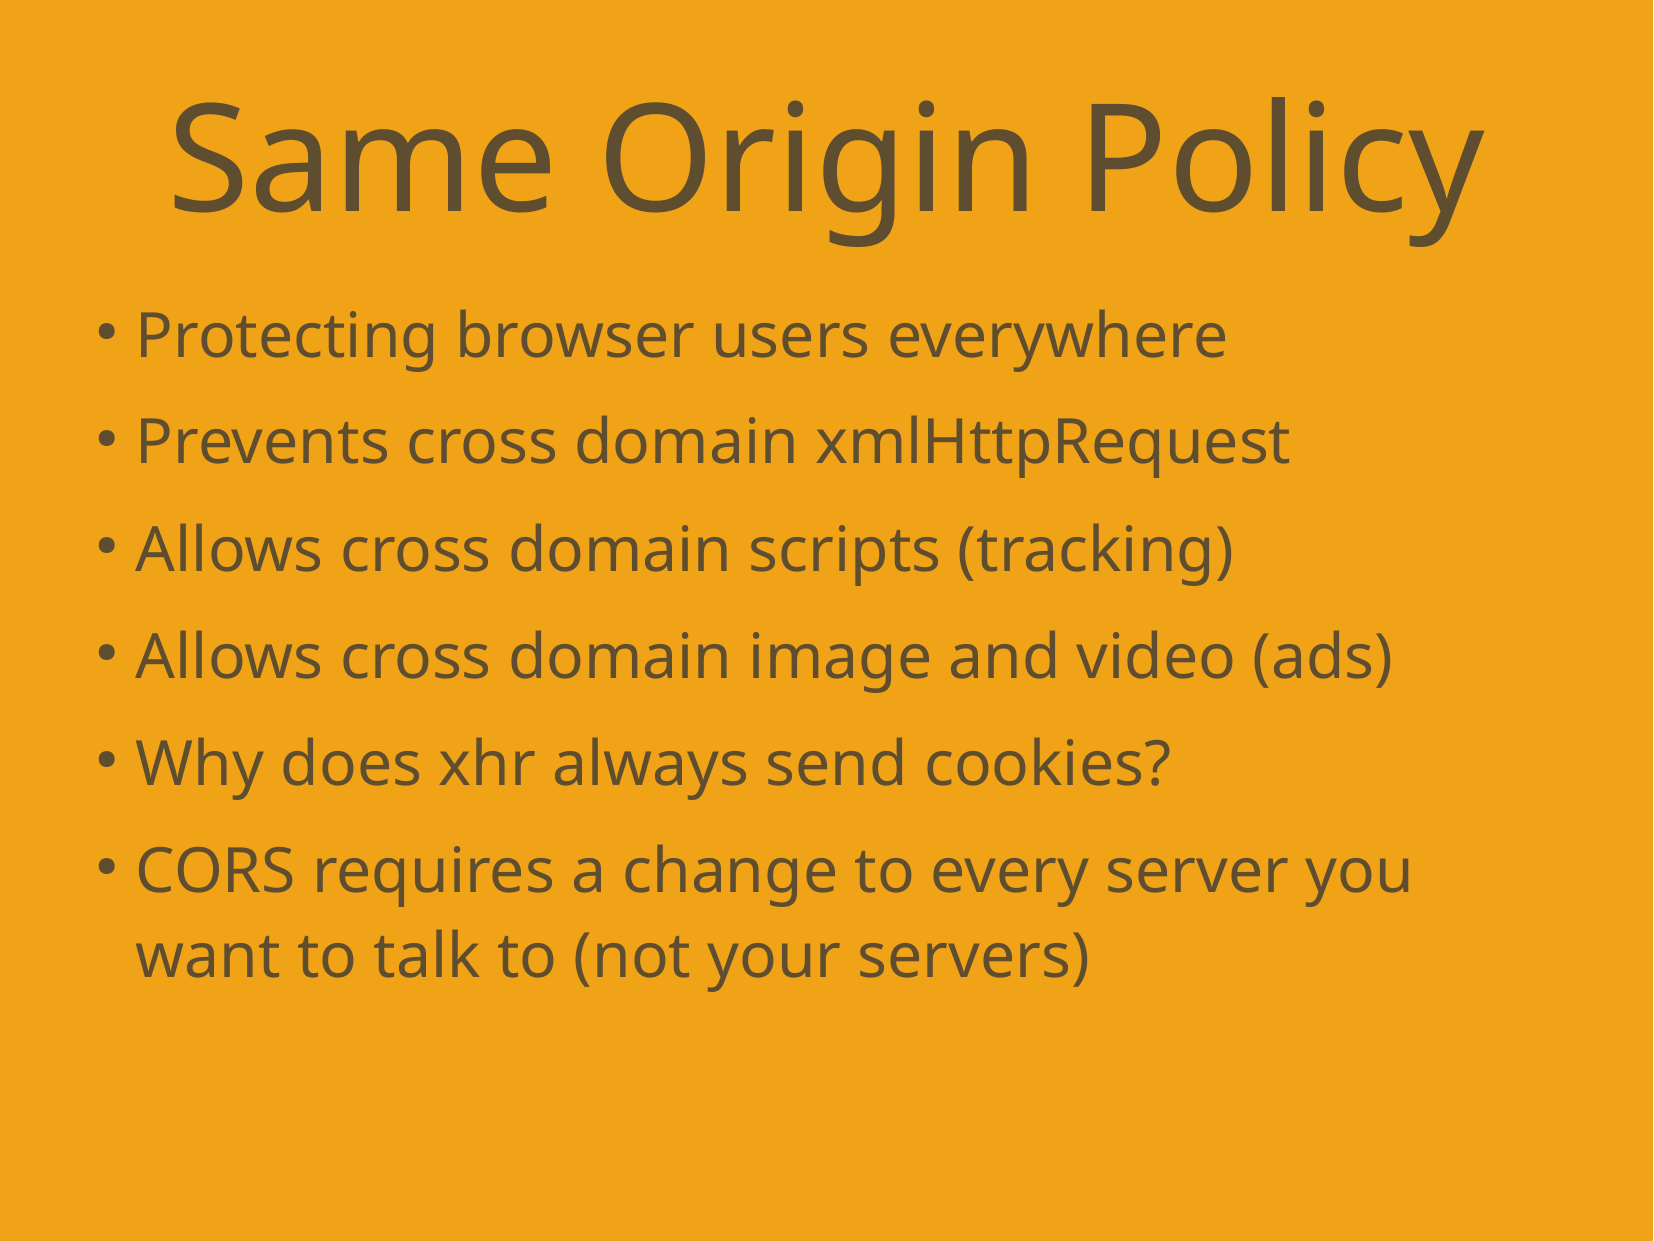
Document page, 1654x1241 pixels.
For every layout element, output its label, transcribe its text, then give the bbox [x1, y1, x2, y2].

list Protecting browser users everywhere Prevents cross domain xmlHttpRequest Allows cross domain scripts (tracking) Allows cross domain image and video (ads) Why does xhr always send cookies? CORS requires a change to every server you want to talk to (not your servers) [82, 290, 1571, 1010]
title Same Origin Policy [82, 49, 1571, 257]
